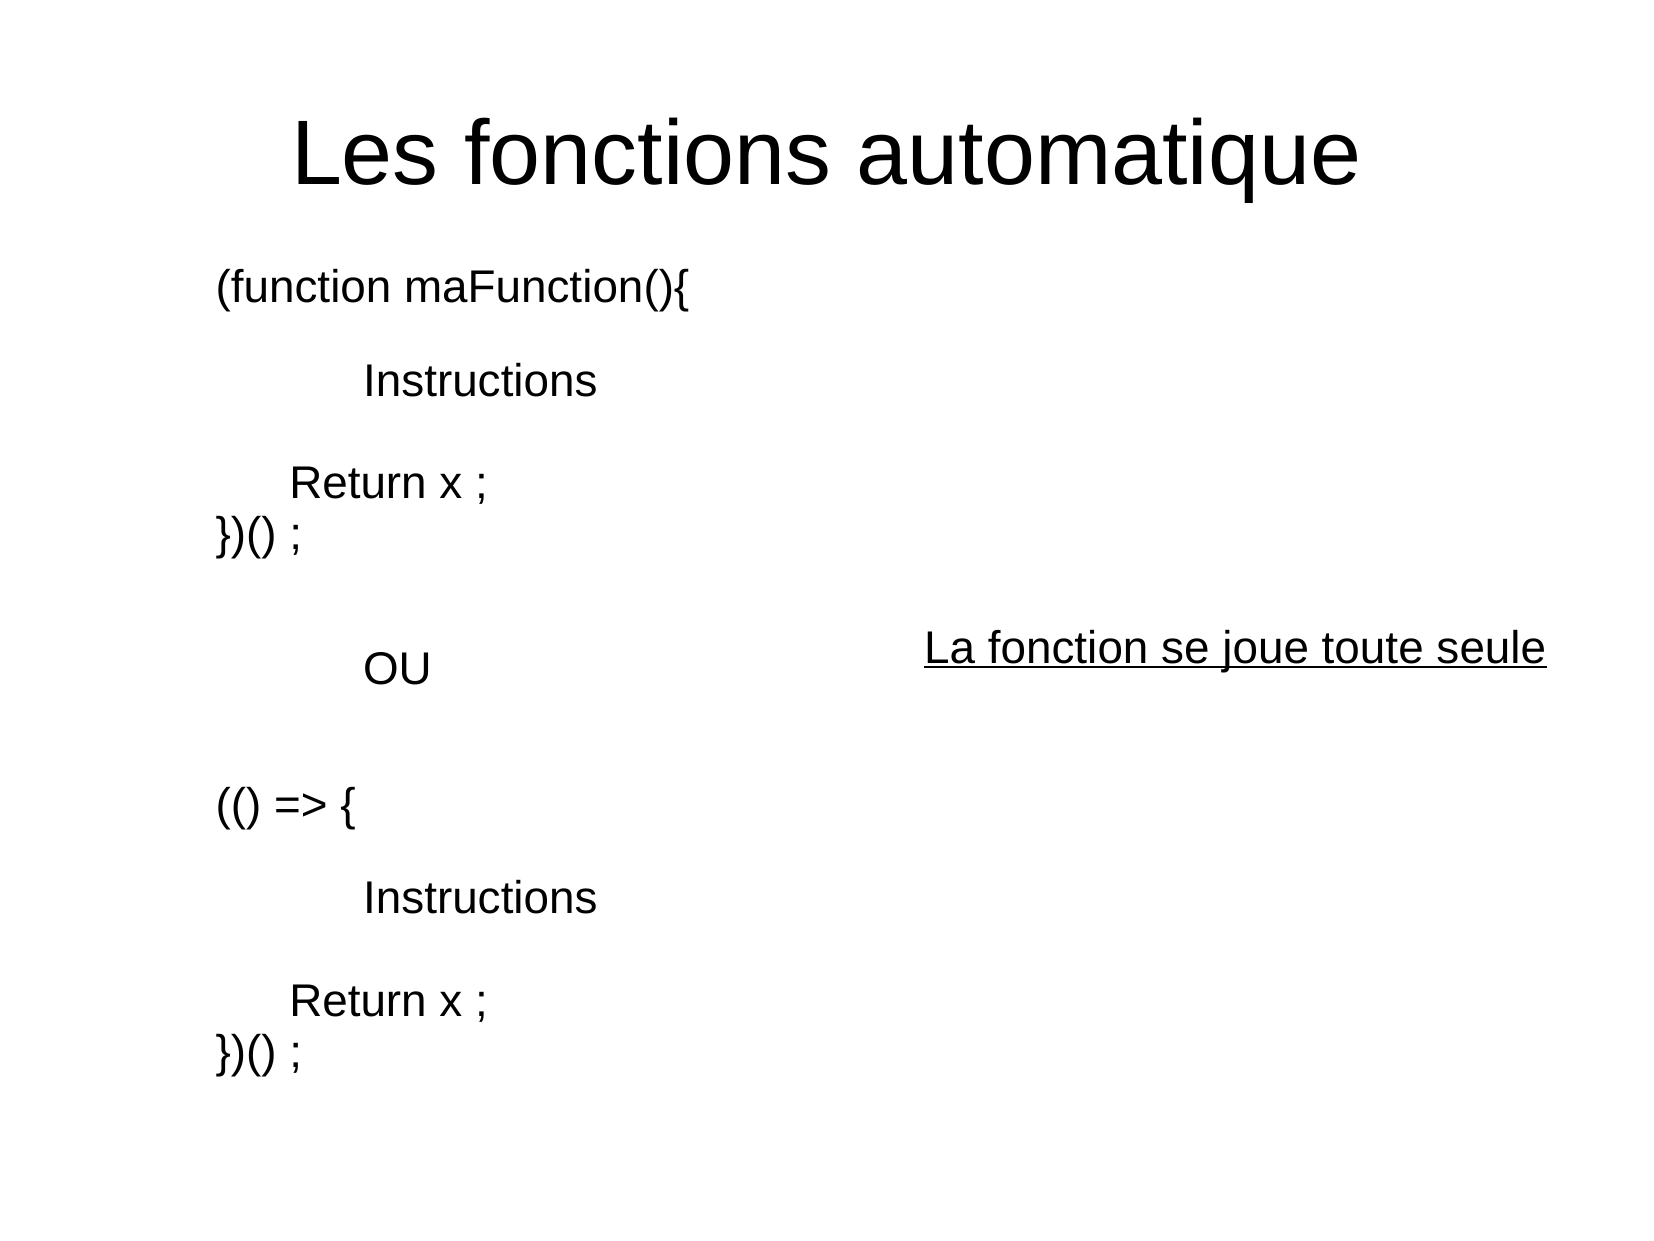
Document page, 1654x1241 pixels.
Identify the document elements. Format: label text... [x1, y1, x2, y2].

title Les fonctions automatique [82, 49, 1571, 257]
text_box (function maFunction(){ Instructions Return x ; })() ; OU (() => { Instructions Return x ; })() ; [200, 253, 705, 1083]
text_box La fonction se joue toute seule [909, 614, 1562, 681]
